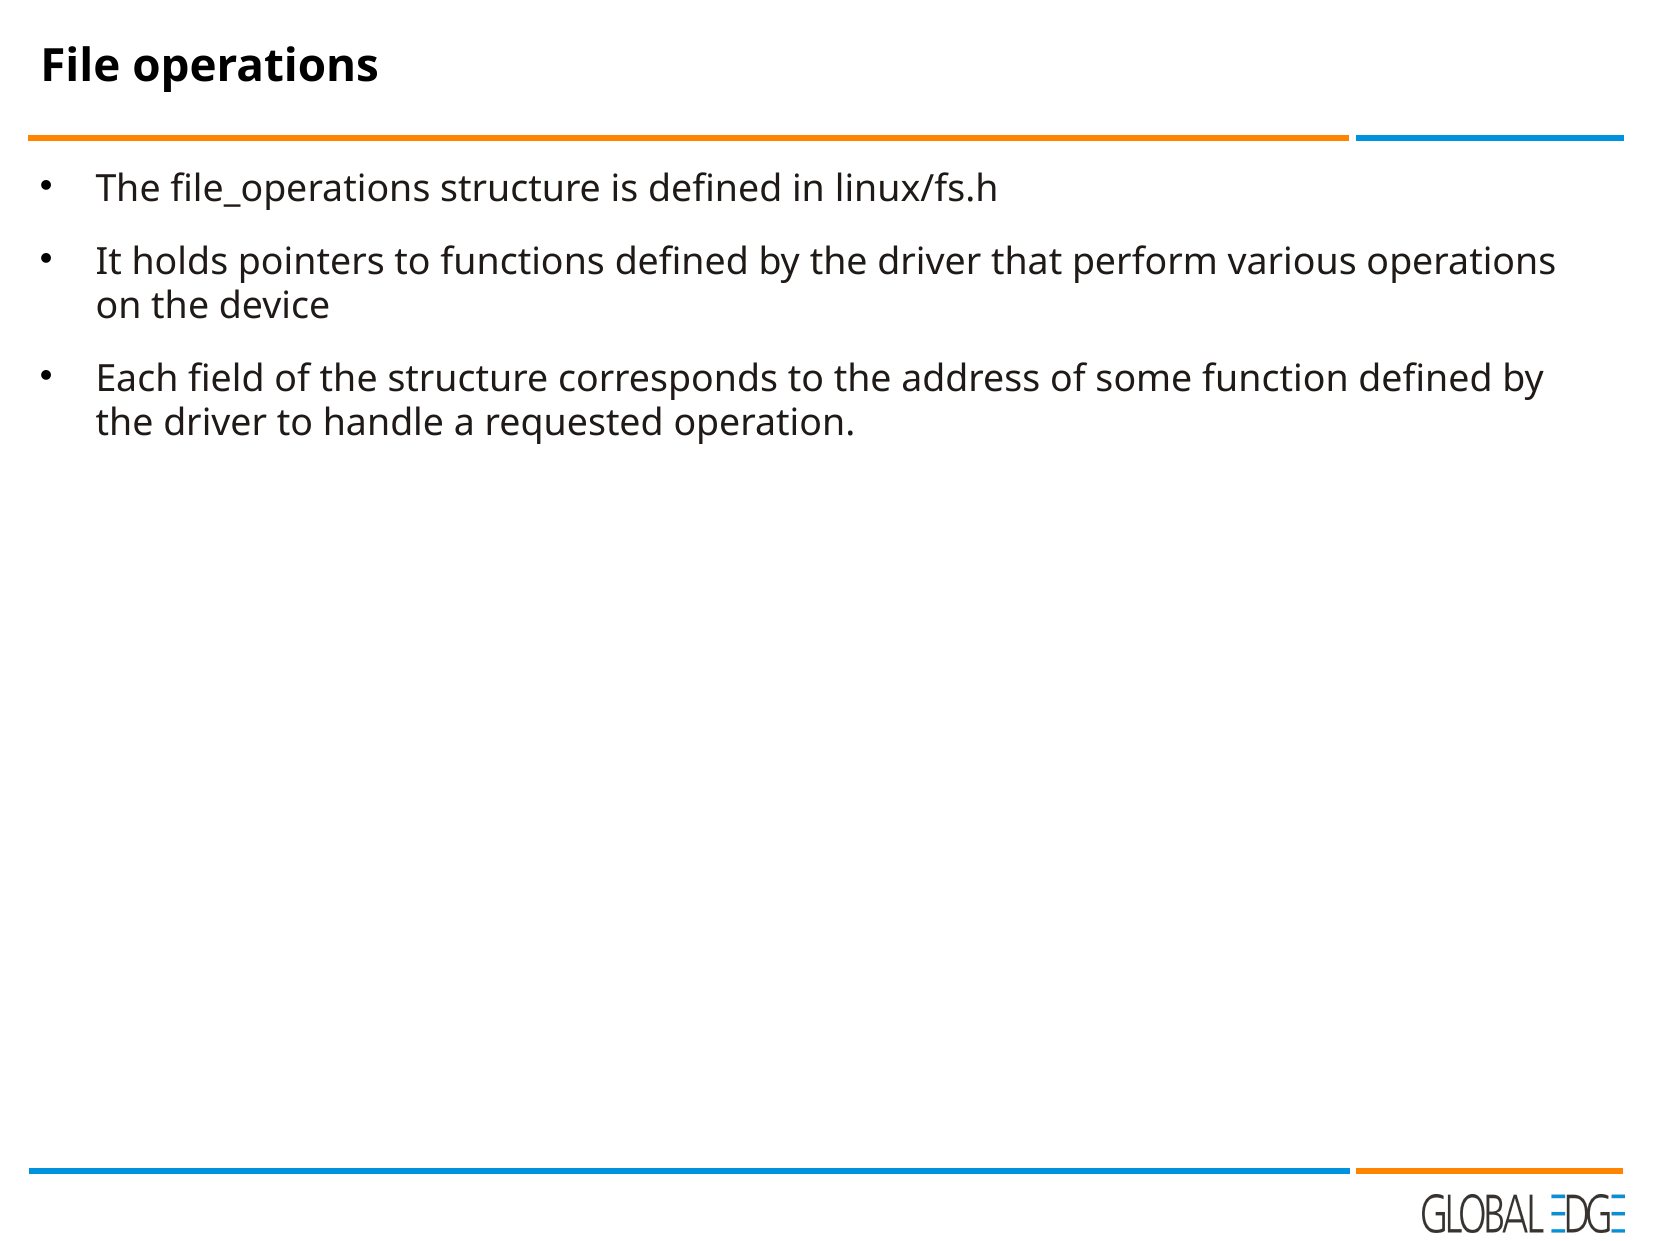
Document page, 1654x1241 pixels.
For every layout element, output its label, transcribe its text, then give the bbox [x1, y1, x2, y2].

picture [1422, 1194, 1625, 1233]
title File operations [17, 13, 1498, 118]
list The file_operations structure is defined in linux/fs.h It holds pointers to functions defined by the driver that perform various operations on the device Each field of the structure corresponds to the address of some function defined by the driver to handle a requested operation. [28, 160, 1624, 1152]
